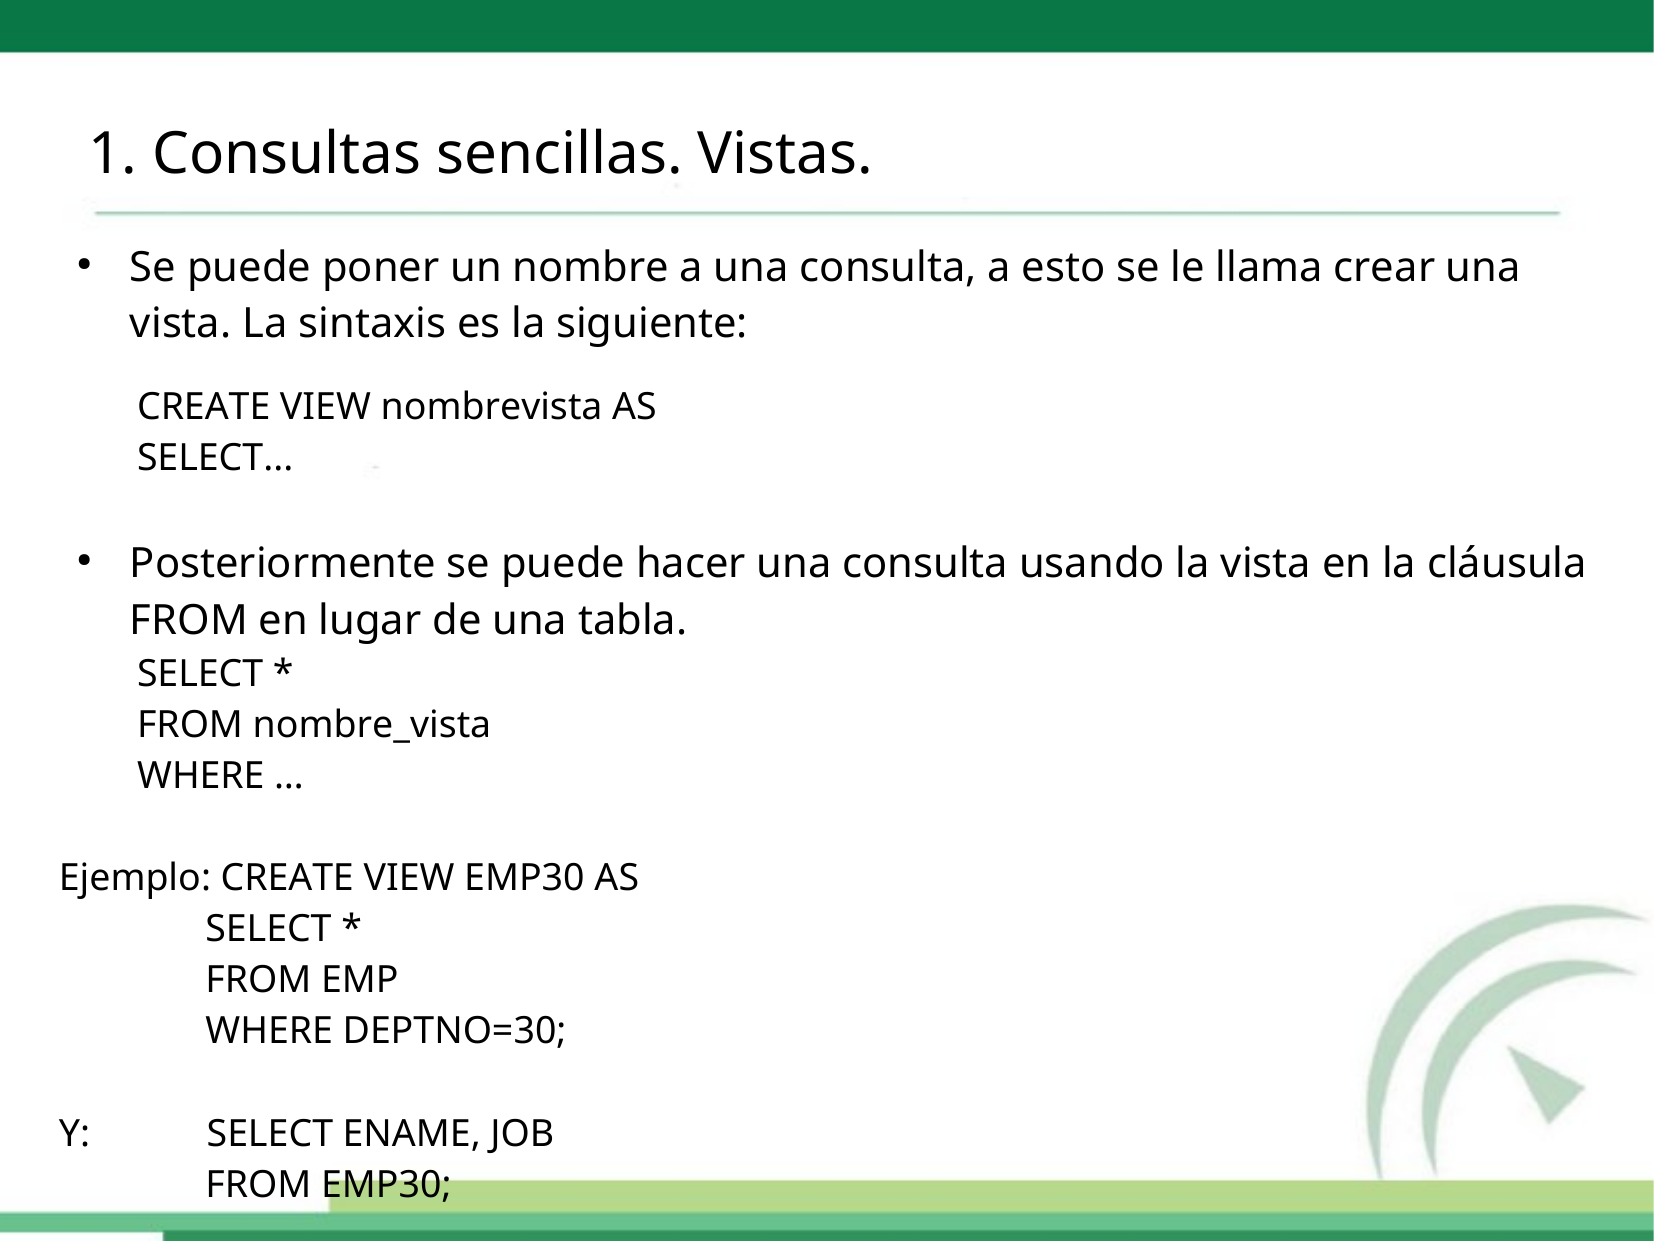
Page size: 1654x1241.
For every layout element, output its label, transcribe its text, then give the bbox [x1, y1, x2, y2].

list Se puede poner un nombre a una consulta, a esto se le llama crear una vista. La sintaxis es la siguiente: CREATE VIEW nombrevista AS SELECT... Posteriormente se puede hacer una consulta usando la vista en la cláusula FROM en lugar de una tabla. SELECT * FROM nombre_vista WHERE … Ejemplo: CREATE VIEW EMP30 AS SELECT * FROM EMP WHERE DEPTNO=30; Y: SELECT ENAME, JOB FROM EMP30; [59, 236, 1625, 1070]
picture [0, 0, 1654, 1241]
title 1. Consultas sencillas. Vistas. [88, 46, 1577, 236]
